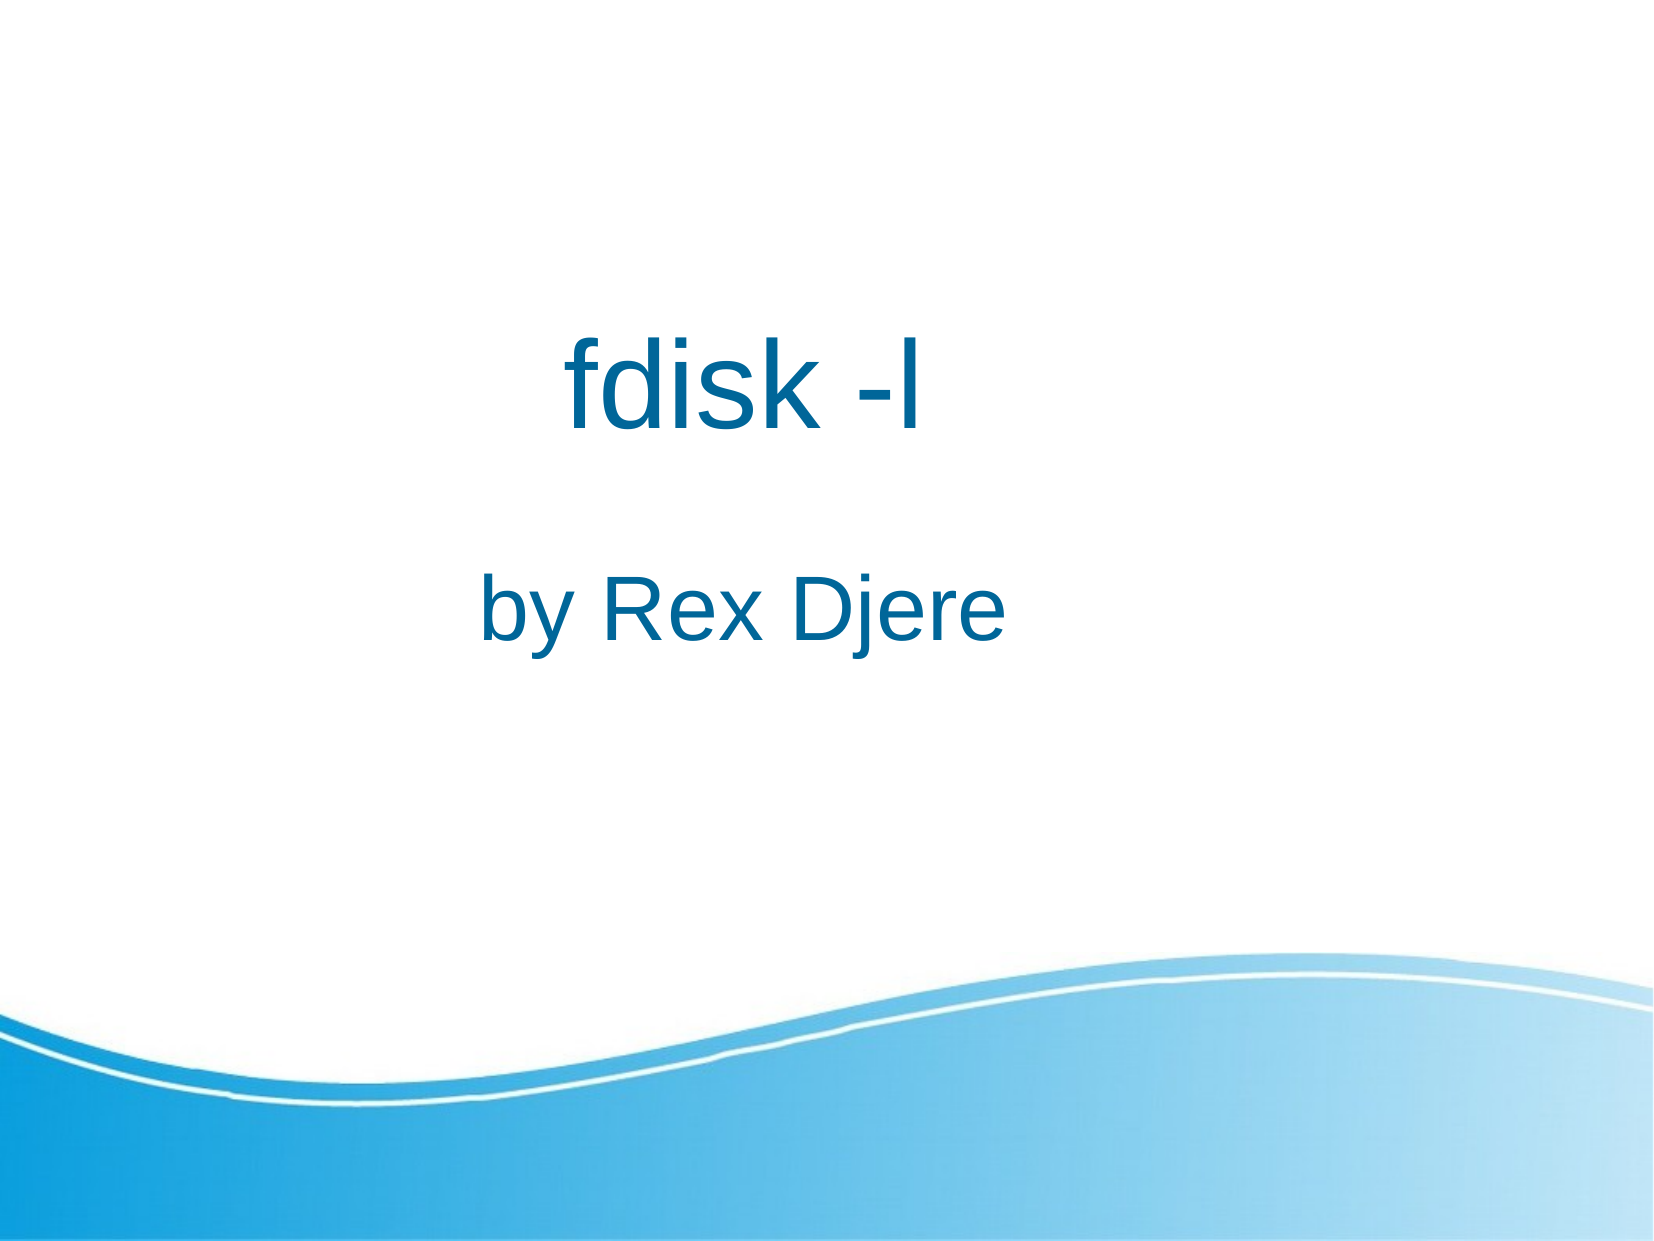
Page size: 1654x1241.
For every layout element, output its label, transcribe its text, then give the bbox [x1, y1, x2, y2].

picture [0, 952, 1654, 1241]
title fdisk -l by Rex Djere [0, 315, 1489, 661]
